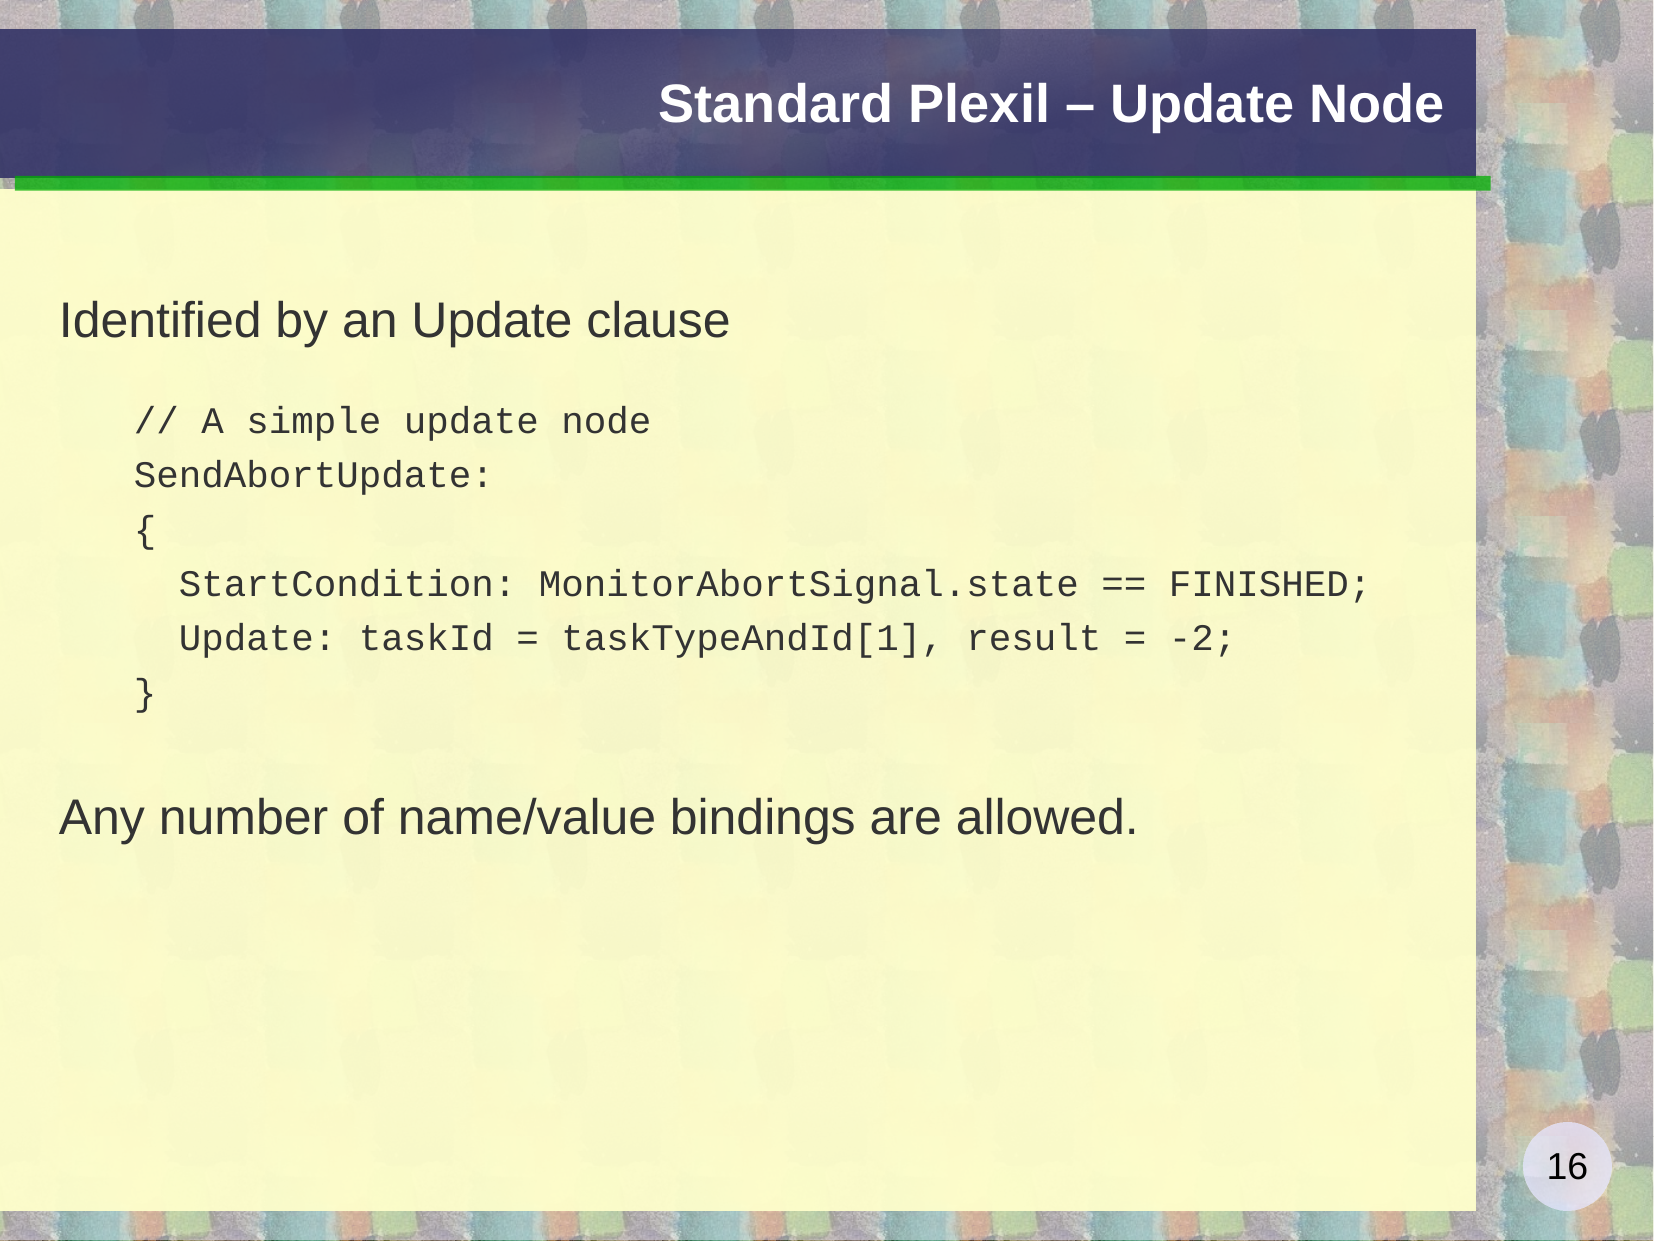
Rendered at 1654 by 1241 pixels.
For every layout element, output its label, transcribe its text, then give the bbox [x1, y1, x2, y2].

list Identified by an Update clause // A simple update node SendAbortUpdate: { StartCondition: MonitorAbortSignal.state == FINISHED; Update: taskId = taskTypeAndId[1], result = -2; } Any number of name/value bindings are allowed. [58, 236, 1417, 1167]
title Standard Plexil – Update Node [29, 66, 1447, 141]
